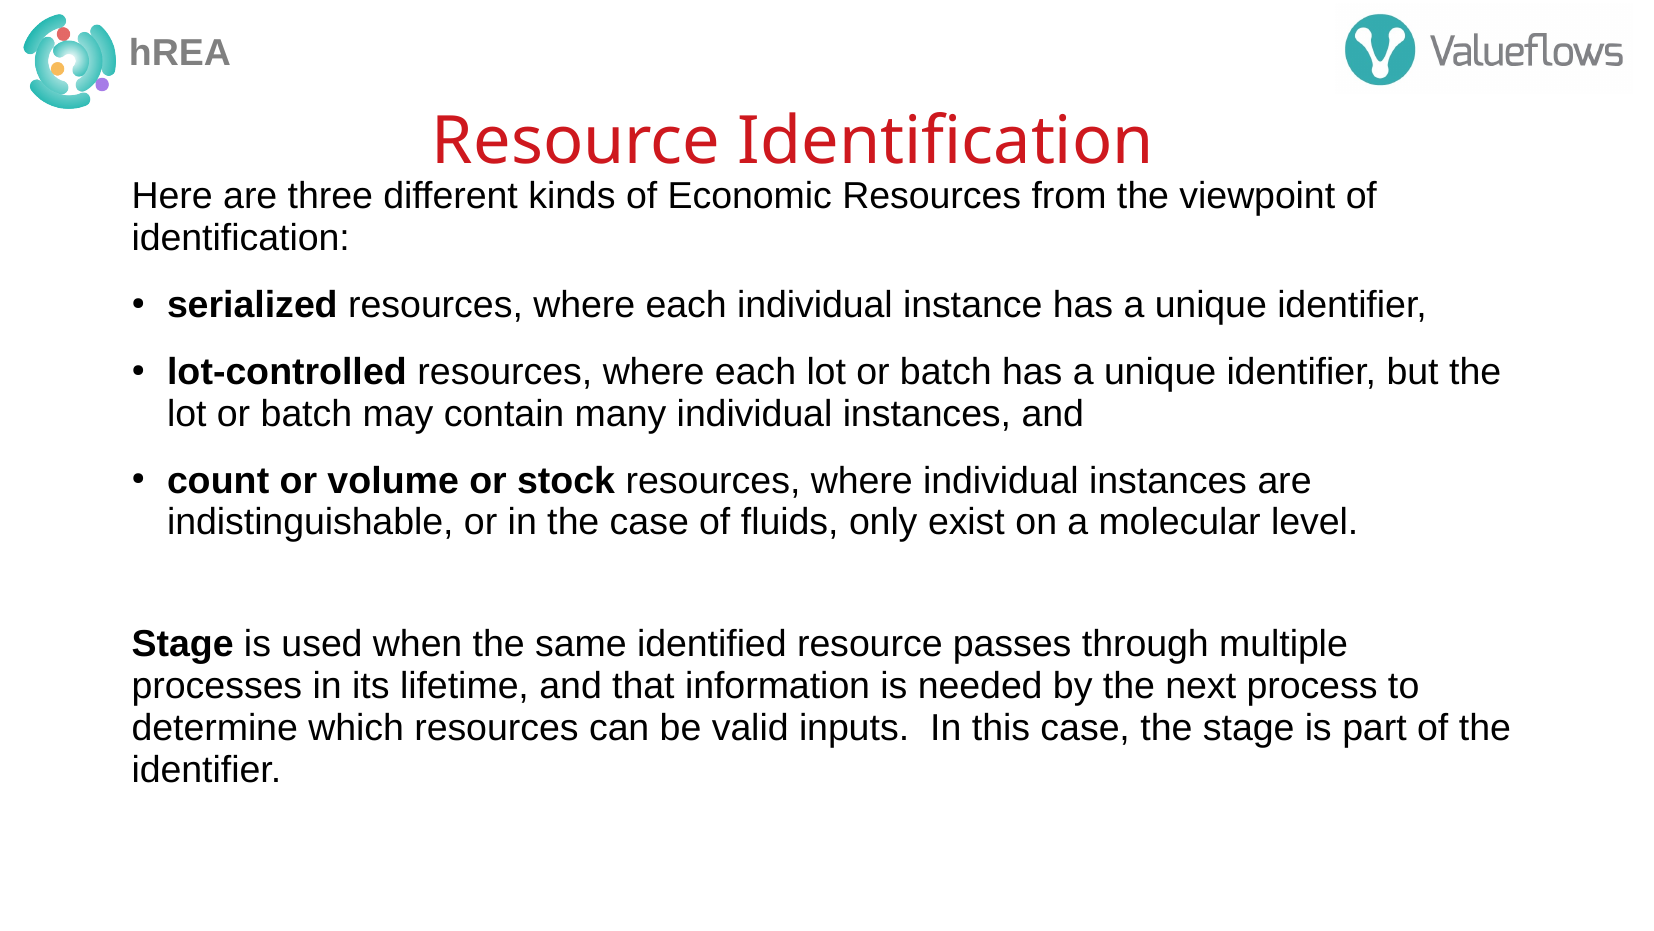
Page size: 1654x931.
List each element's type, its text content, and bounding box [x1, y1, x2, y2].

text_box Resource Identification [84, 85, 1503, 176]
picture [1335, 3, 1633, 94]
picture [21, 13, 116, 109]
text_box Stage is used when the same identified resource passes through multiple processes in its lifetime, and that information is needed by the next process to determine which resources can be valid inputs. In this case, the stage is part of the identifier. [116, 615, 1528, 798]
text_box Here are three different kinds of Economic Resources from the viewpoint of identification: serialized resources, where each individual instance has a unique identifier, lot-controlled resources, where each lot or batch has a unique identifier, but the lot or batch may contain many individual instances, and count or volume or stock resources, where individual instances are indistinguishable, or in the case of fluids, only exist on a molecular level. [116, 167, 1527, 599]
text_box hREA [114, 24, 250, 81]
